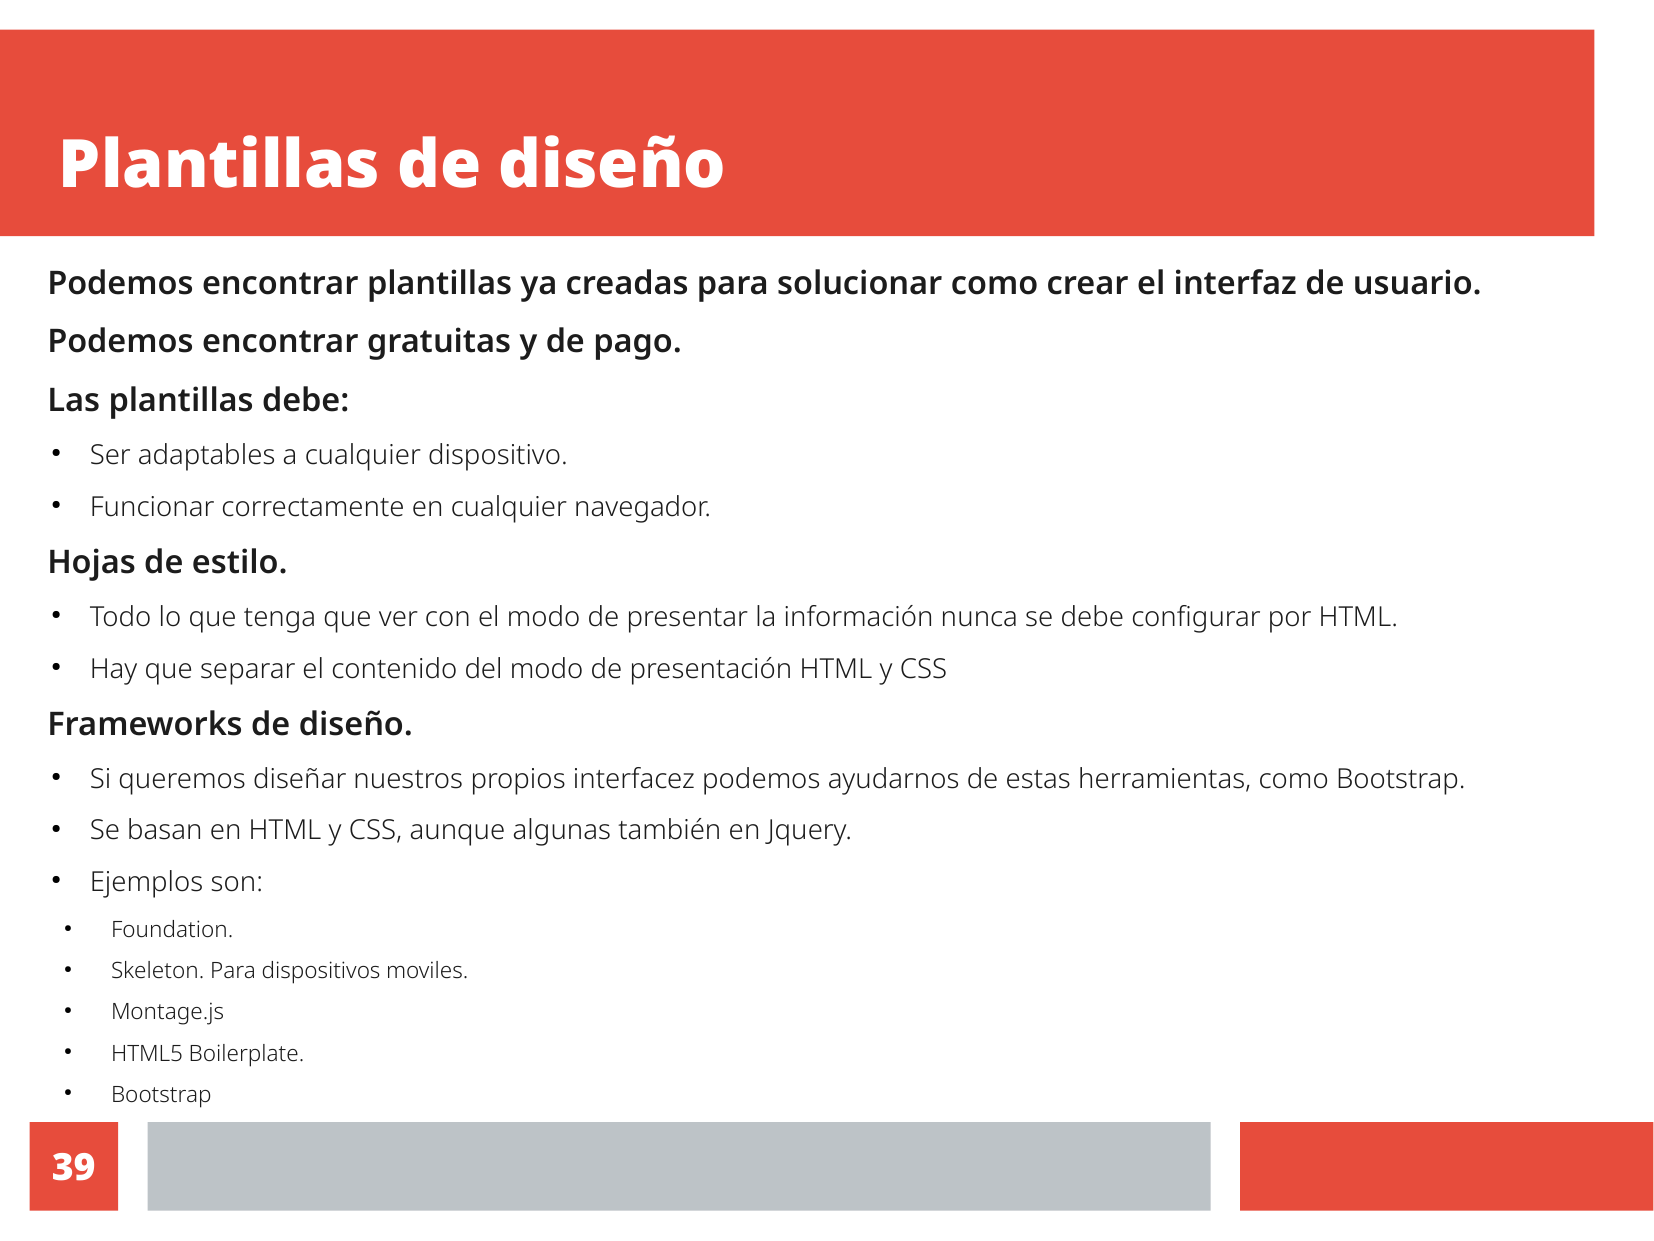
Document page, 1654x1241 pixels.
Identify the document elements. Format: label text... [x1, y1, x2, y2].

list Podemos encontrar plantillas ya creadas para solucionar como crear el interfaz de usuario. Podemos encontrar gratuitas y de pago. Las plantillas debe: Ser adaptables a cualquier dispositivo. Funcionar correctamente en cualquier navegador. Hojas de estilo. Todo lo que tenga que ver con el modo de presentar la información nunca se debe configurar por HTML. Hay que separar el contenido del modo de presentación HTML y CSS Frameworks de diseño. Si queremos diseñar nuestros propios interfacez podemos ayudarnos de estas herramientas, como Bootstrap. Se basan en HTML y CSS, aunque algunas también en Jquery. Ejemplos son: Foundation. Skeleton. Para dispositivos moviles. Montage.js HTML5 Boilerplate. Bootstrap [47, 259, 1595, 1123]
title Plantillas de diseño [59, 59, 1595, 207]
